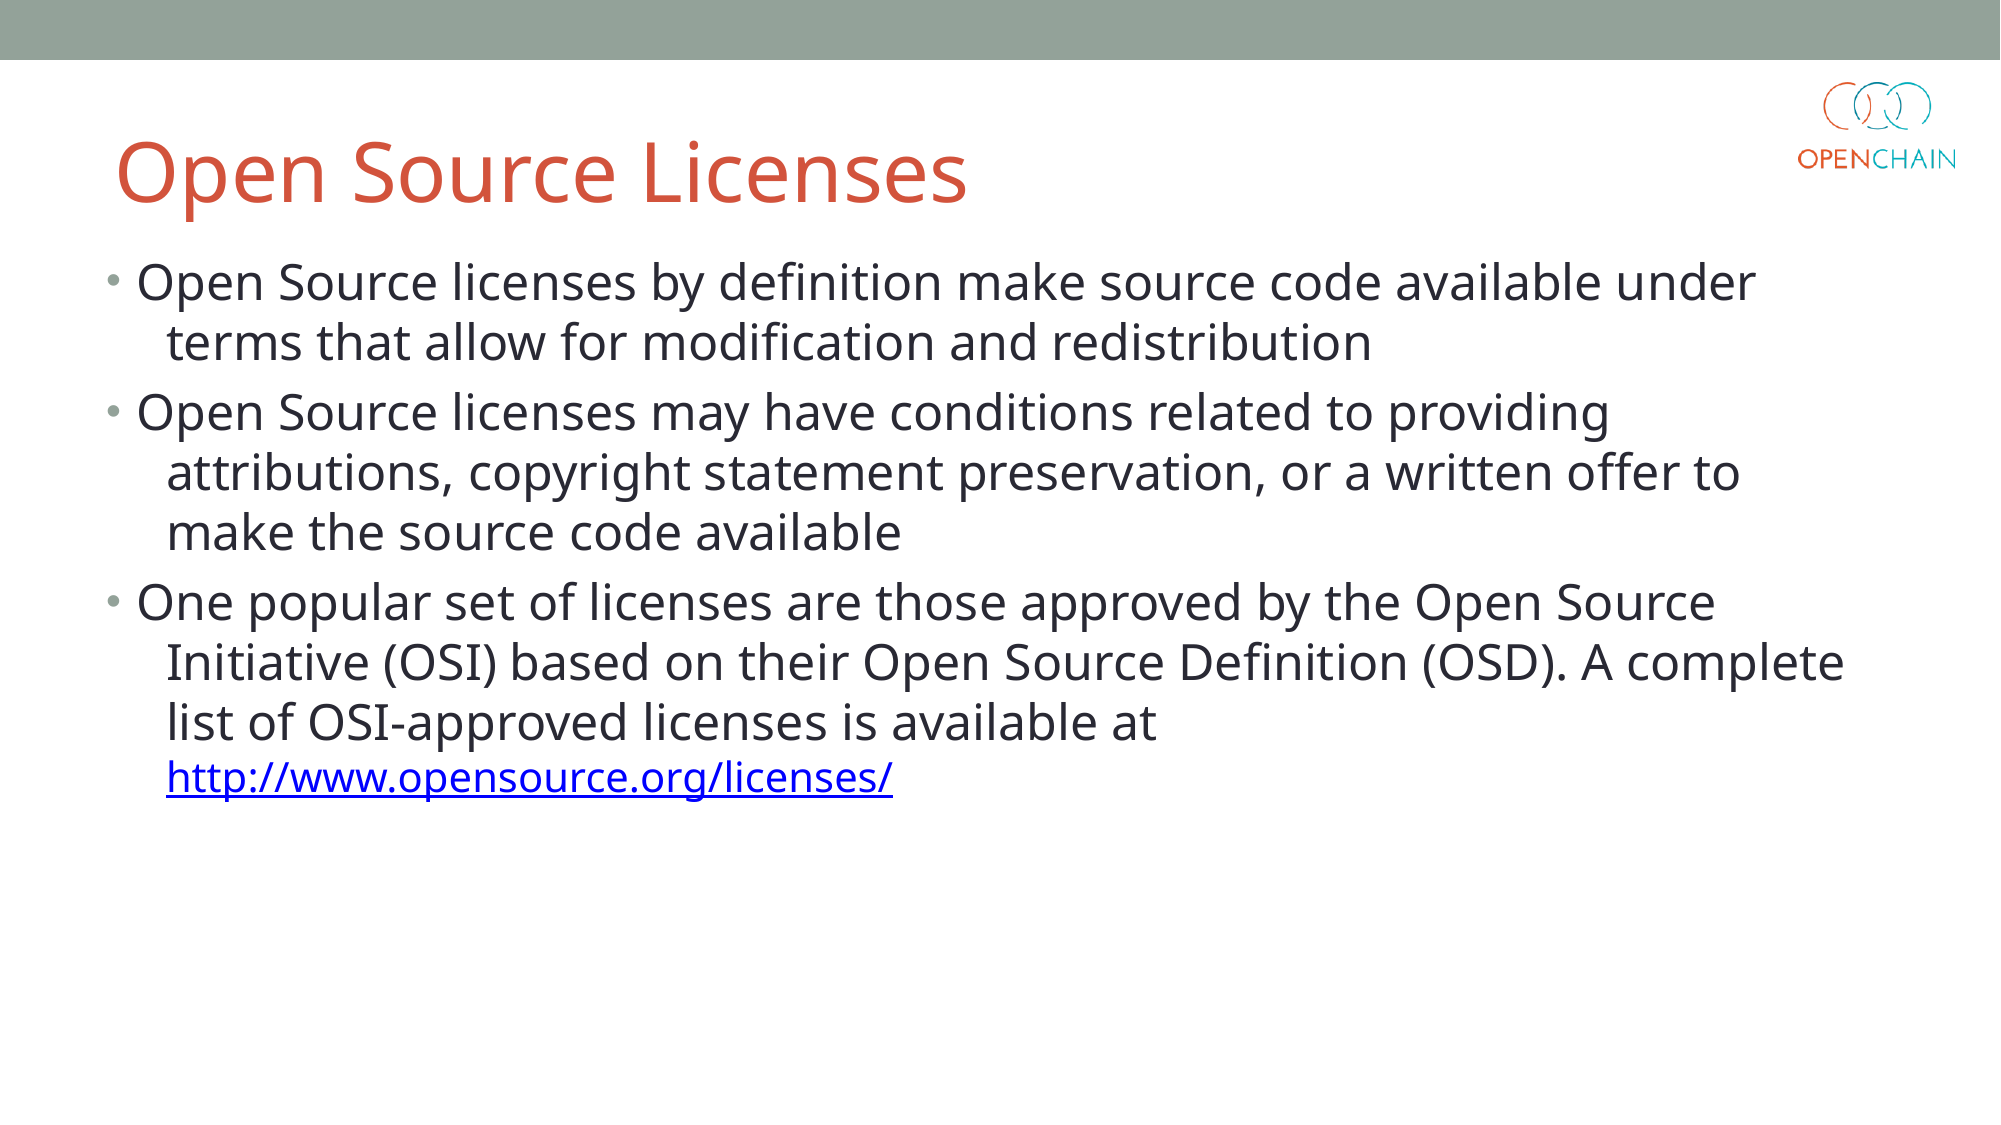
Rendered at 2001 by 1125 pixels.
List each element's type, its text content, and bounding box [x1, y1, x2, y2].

text_box Open Source licenses by definition make source code available under terms that allow for modification and redistribution Open Source licenses may have conditions related to providing attributions, copyright statement preservation, or a written offer to make the source code available One popular set of licenses are those approved by the Open Source Initiative (OSI) based on their Open Source Definition (OSD). A complete list of OSI-approved licenses is available at http://www.opensource.org/licenses/ [91, 243, 1862, 1092]
text_box Open Source Licenses [100, 88, 1900, 250]
